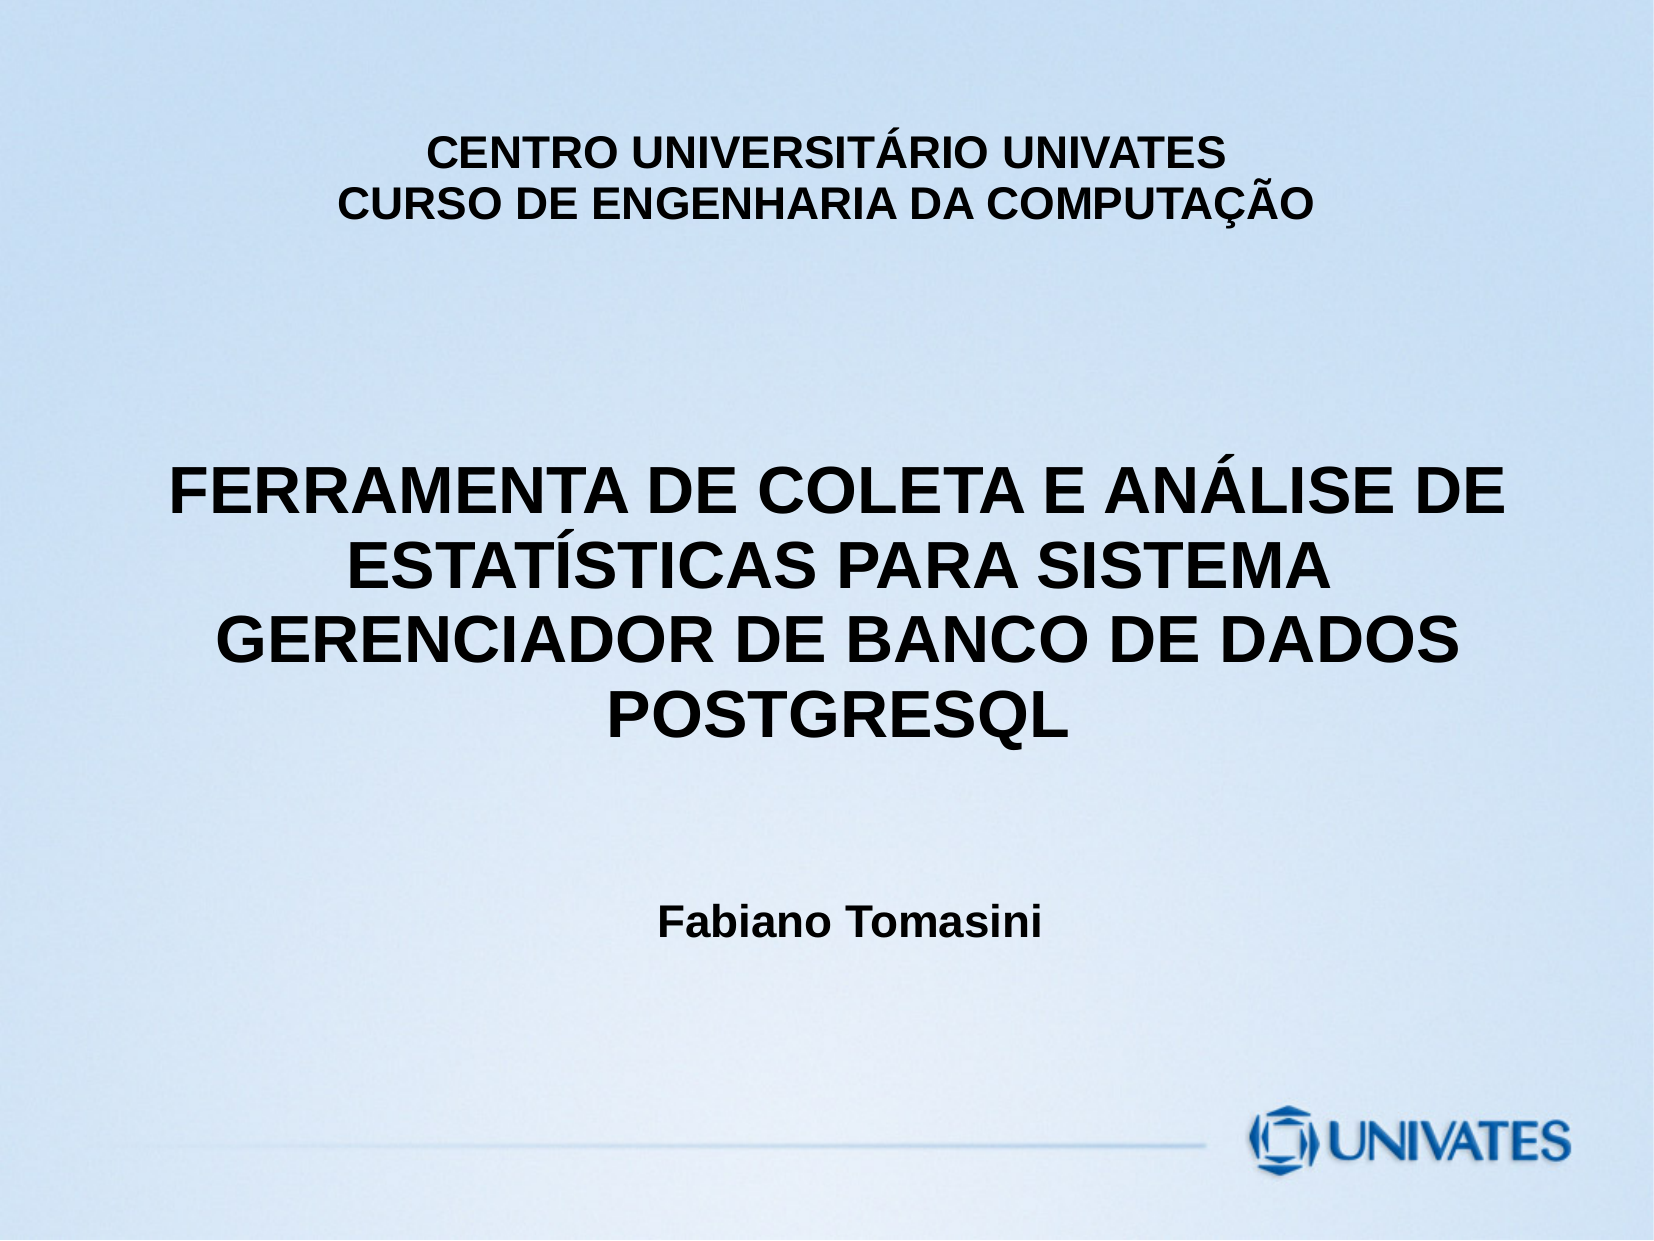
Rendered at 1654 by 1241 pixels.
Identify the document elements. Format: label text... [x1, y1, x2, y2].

text_box FERRAMENTA DE COLETA E ANÁLISE DE ESTATÍSTICAS PARA SISTEMA GERENCIADOR DE BANCO DE DADOS POSTGRESQL [94, 401, 1583, 804]
subtitle CENTRO UNIVERSITÁRIO UNIVATES CURSO DE ENGENHARIA DA COMPUTAÇÃO [82, 49, 1571, 308]
picture [0, 0, 1654, 1241]
text_box Fabiano Tomasini [106, 803, 1595, 1040]
